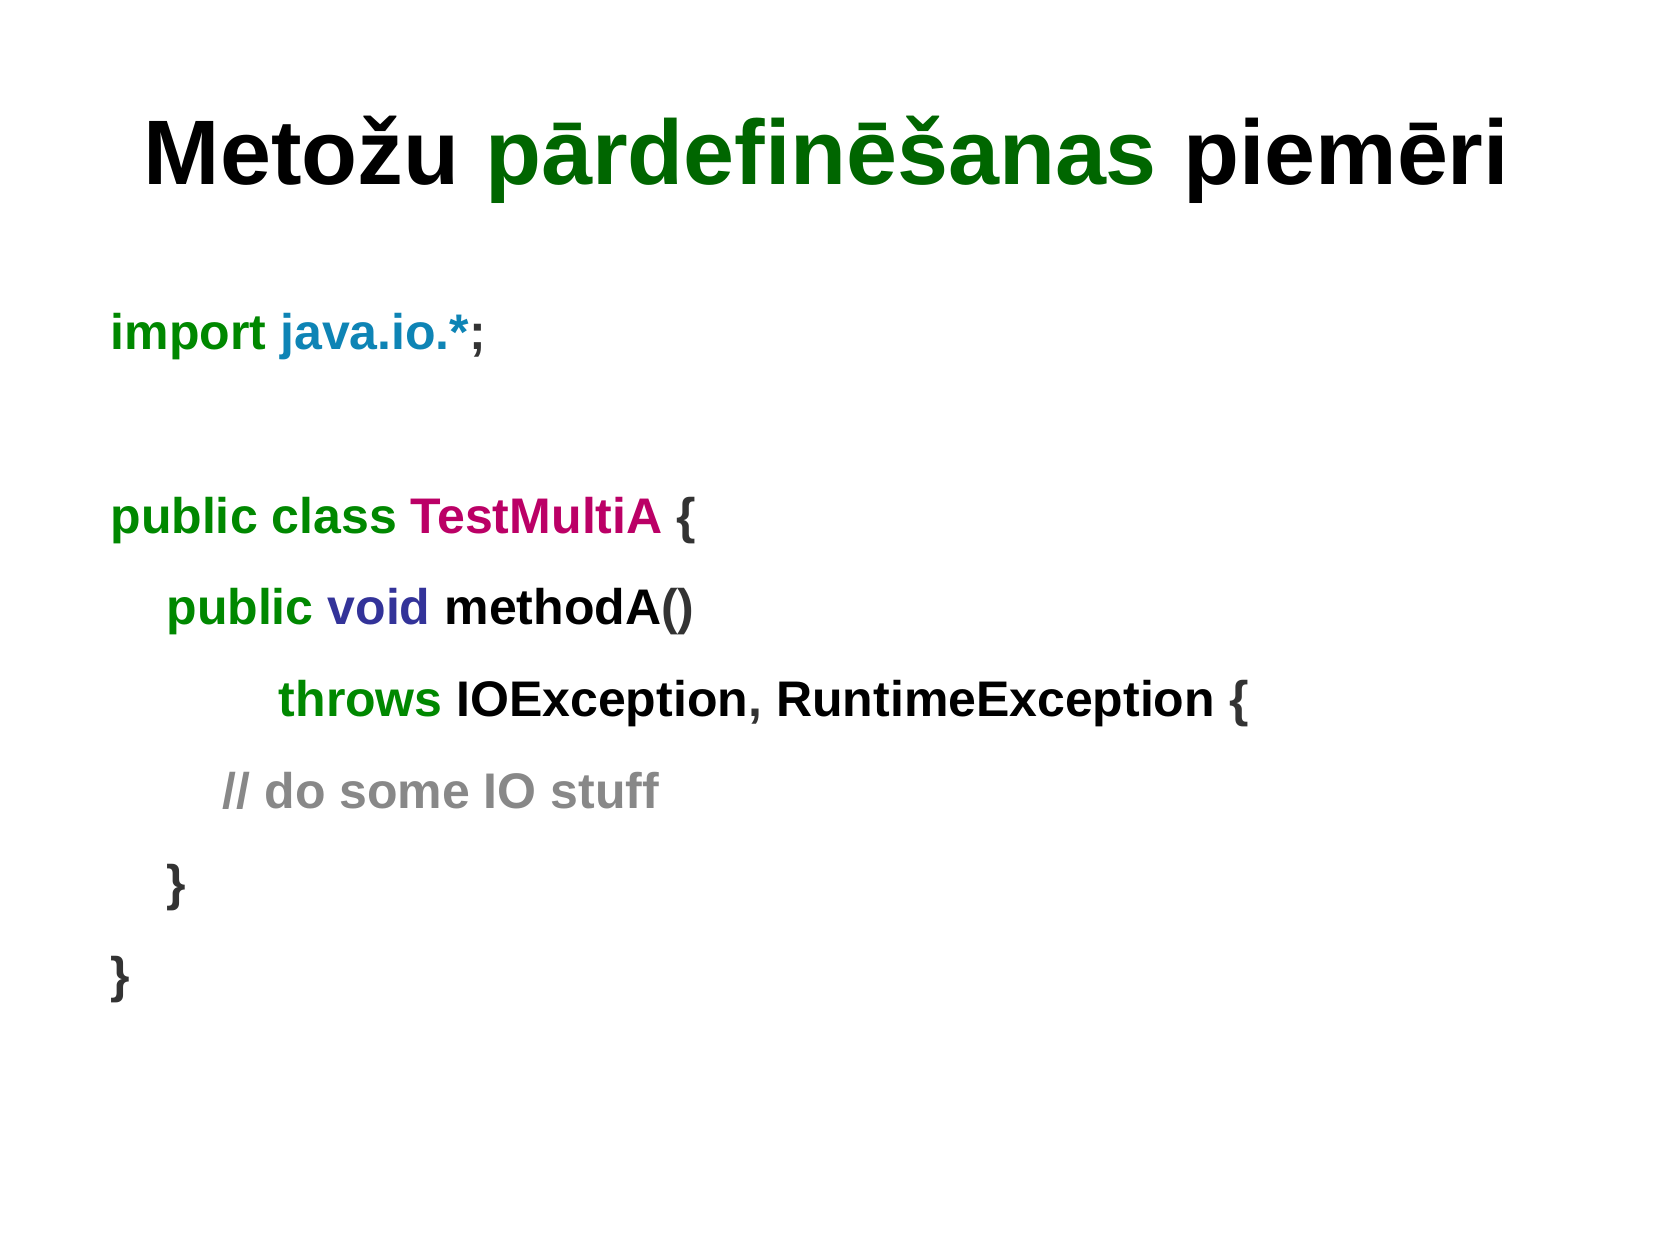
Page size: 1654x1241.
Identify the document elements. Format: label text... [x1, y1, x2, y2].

title Metožu pārdefinēšanas piemēri [82, 49, 1571, 257]
list import java.io.*; public class TestMultiA { public void methodA() throws IOException, RuntimeException { // do some IO stuff } } [82, 290, 1538, 1010]
